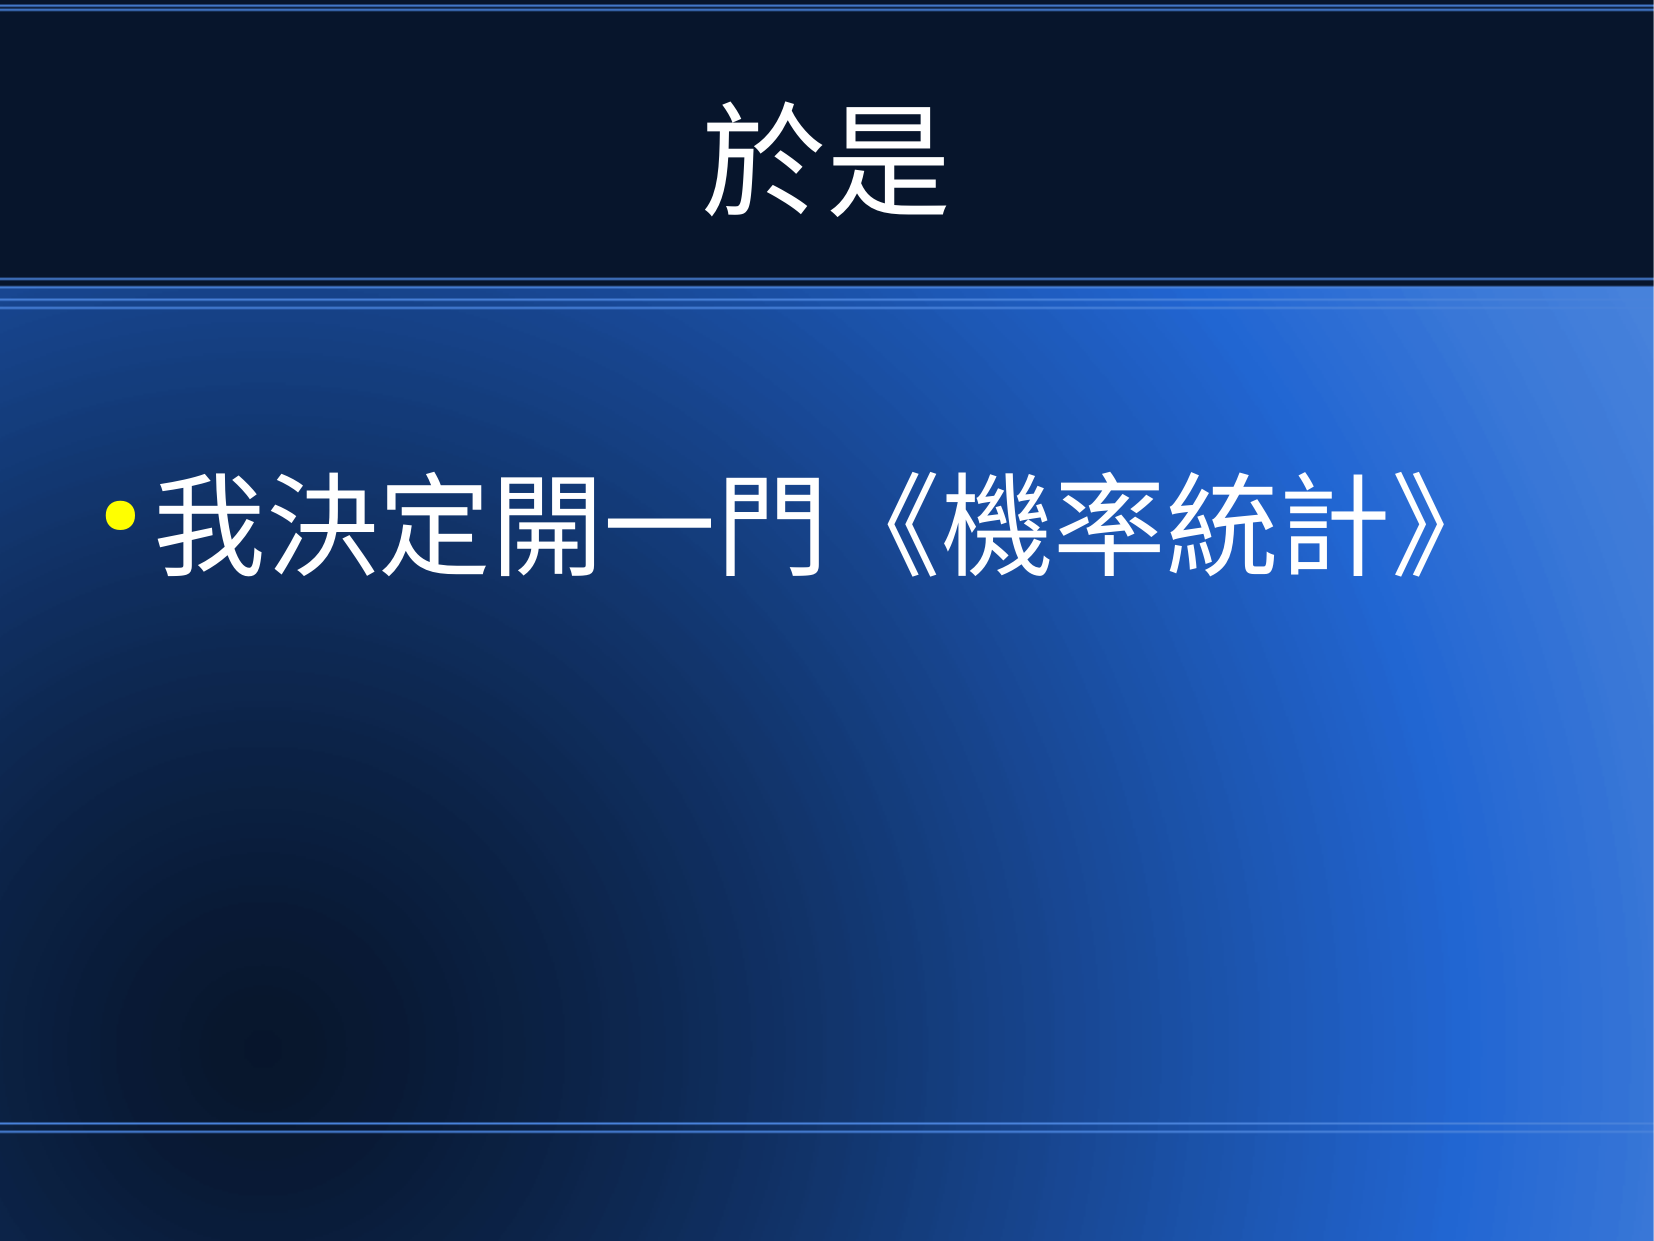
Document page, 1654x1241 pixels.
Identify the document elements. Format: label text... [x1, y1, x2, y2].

title 於是 [82, 49, 1571, 257]
list 我決定開一門《機率統計》 [82, 355, 1571, 1241]
picture [0, 0, 1654, 1241]
